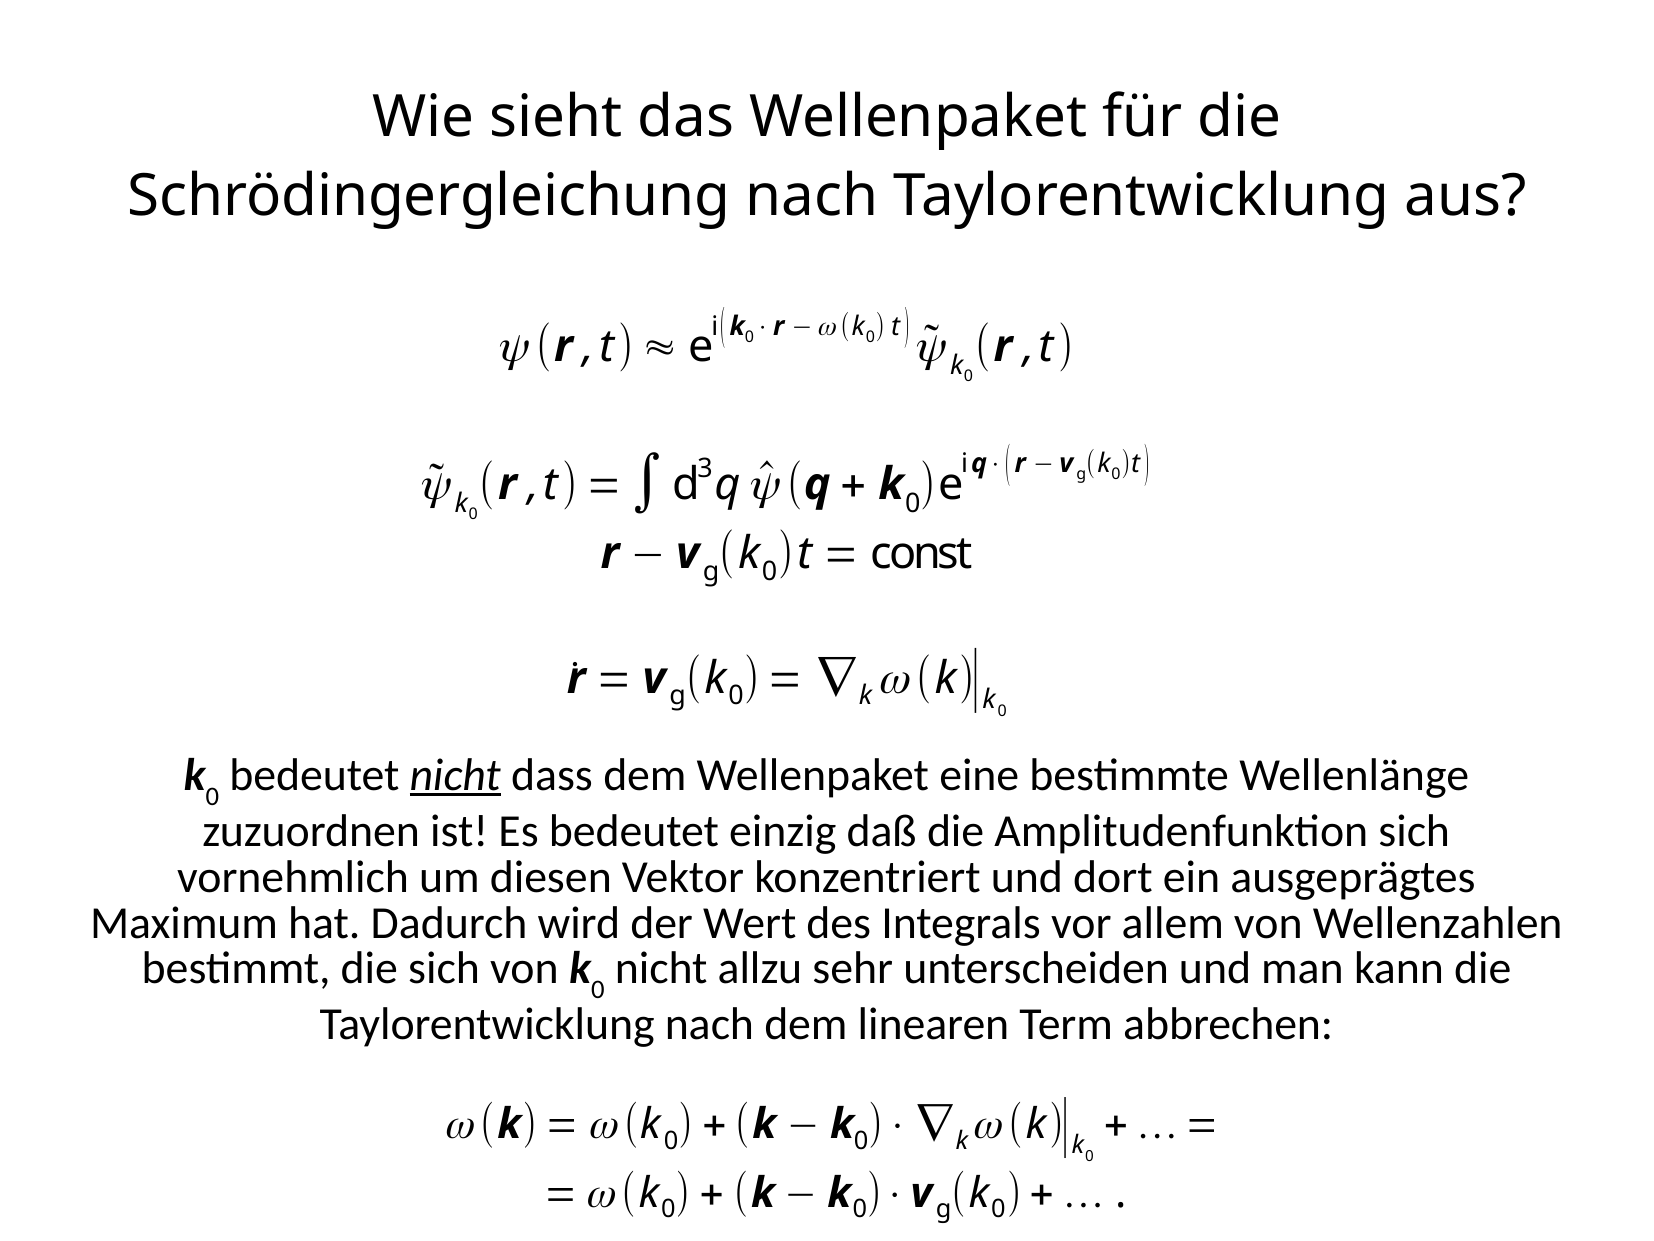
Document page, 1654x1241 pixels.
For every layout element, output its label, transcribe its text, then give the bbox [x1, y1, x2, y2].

title Wie sieht das Wellenpaket für die Schrödingergleichung nach Taylorentwicklung aus? [82, 49, 1571, 257]
chart [438, 1095, 1225, 1226]
chart [412, 307, 1157, 721]
subtitle k0 bedeutet nicht dass dem Wellenpaket eine bestimmte Wellenlänge zuzuordnen ist! Es bedeutet einzig daß die Amplitudenfunktion sich vornehmlich um diesen Vektor konzentriert und dort ein ausgeprägtes Maximum hat. Dadurch wird der Wert des Integrals vor allem von Wellenzahlen bestimmt, die sich von k0 nicht allzu sehr unterscheiden und man kann die Taylorentwicklung nach dem linearen Term abbrechen: [82, 544, 1571, 1241]
